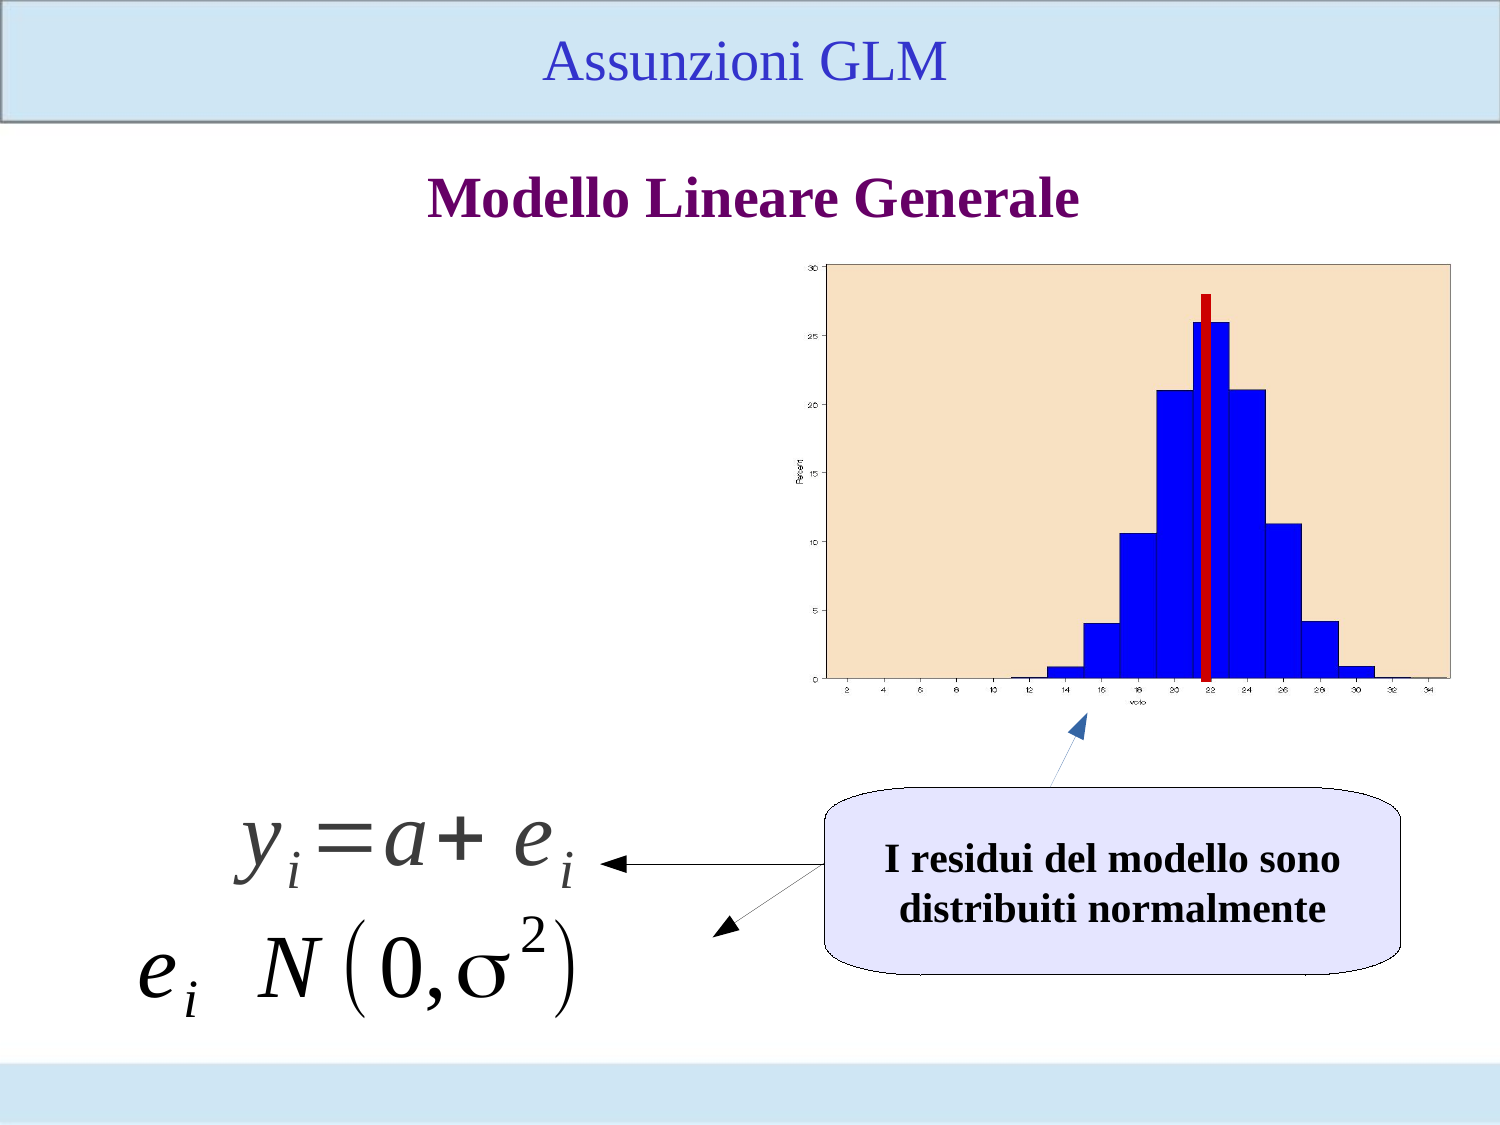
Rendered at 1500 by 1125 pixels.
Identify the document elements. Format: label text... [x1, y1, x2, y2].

picture [0, 0, 1500, 1125]
chart [112, 902, 603, 1030]
text_box Modello Lineare Generale [412, 151, 1096, 238]
title Assunzioni GLM [214, 9, 1278, 105]
chart [207, 785, 594, 901]
text_box I residui del modello sono distribuiti normalmente [824, 787, 1401, 976]
